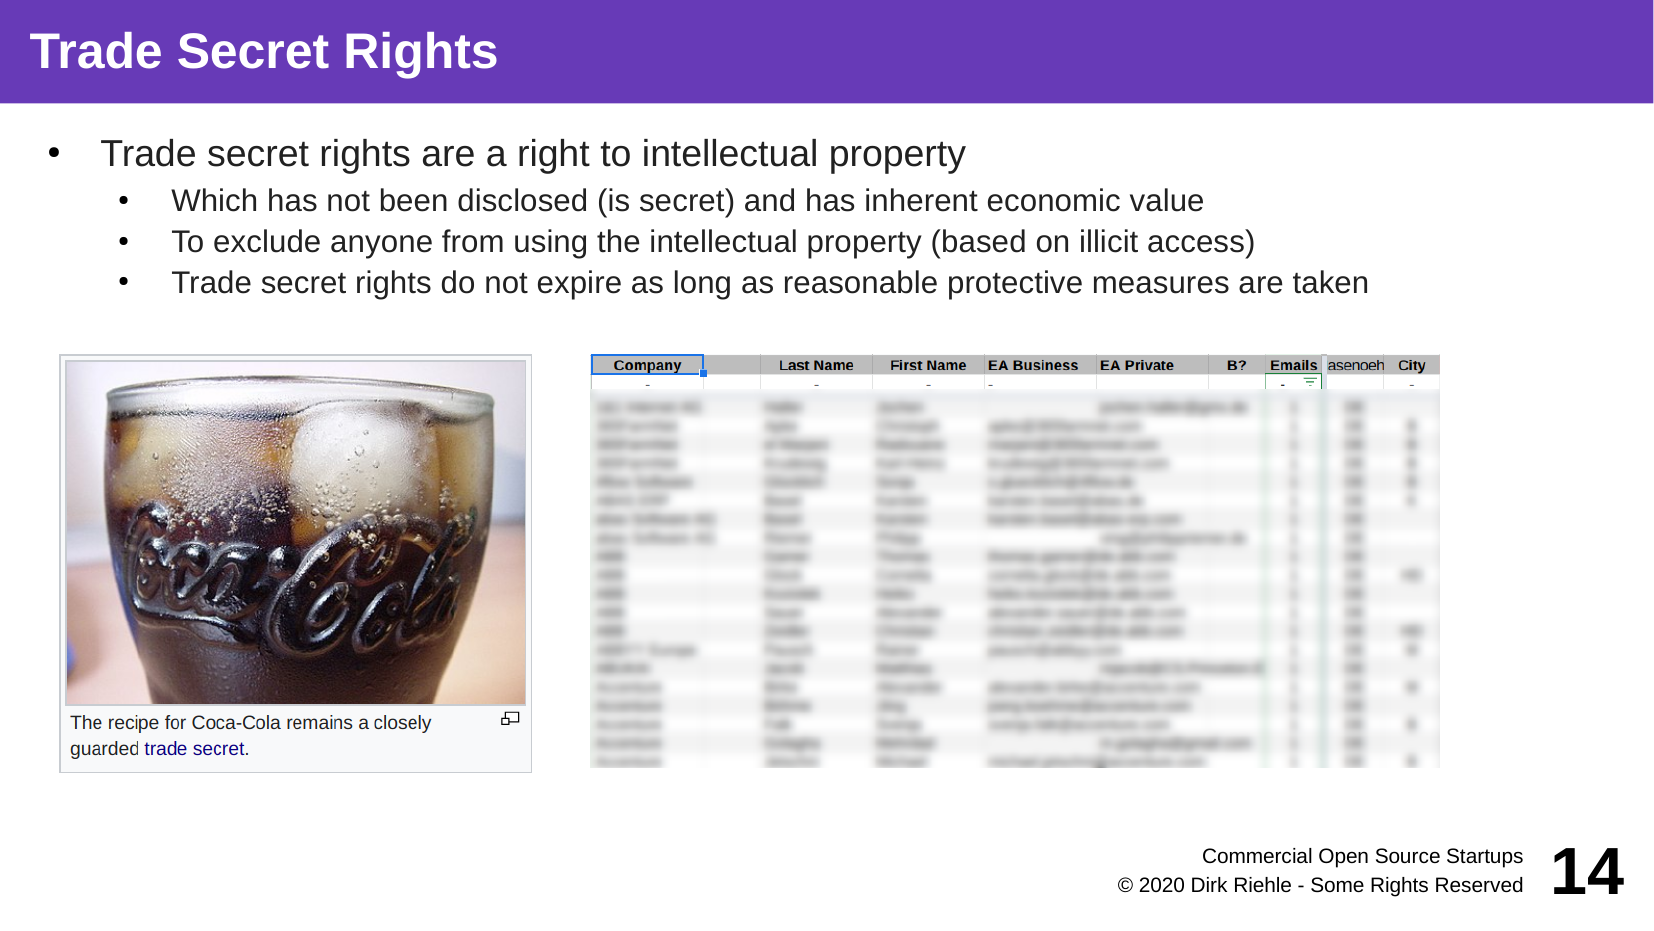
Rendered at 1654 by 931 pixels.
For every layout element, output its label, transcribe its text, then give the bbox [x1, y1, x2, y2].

list Trade secret rights are a right to intellectual property Which has not been disclosed (is secret) and has inherent economic value To exclude anyone from using the intellectual property (based on illicit access) Trade secret rights do not expire as long as reasonable protective measures are taken [29, 132, 1625, 813]
title Trade Secret Rights [0, 0, 1654, 104]
picture [590, 354, 1440, 768]
picture [59, 354, 532, 774]
